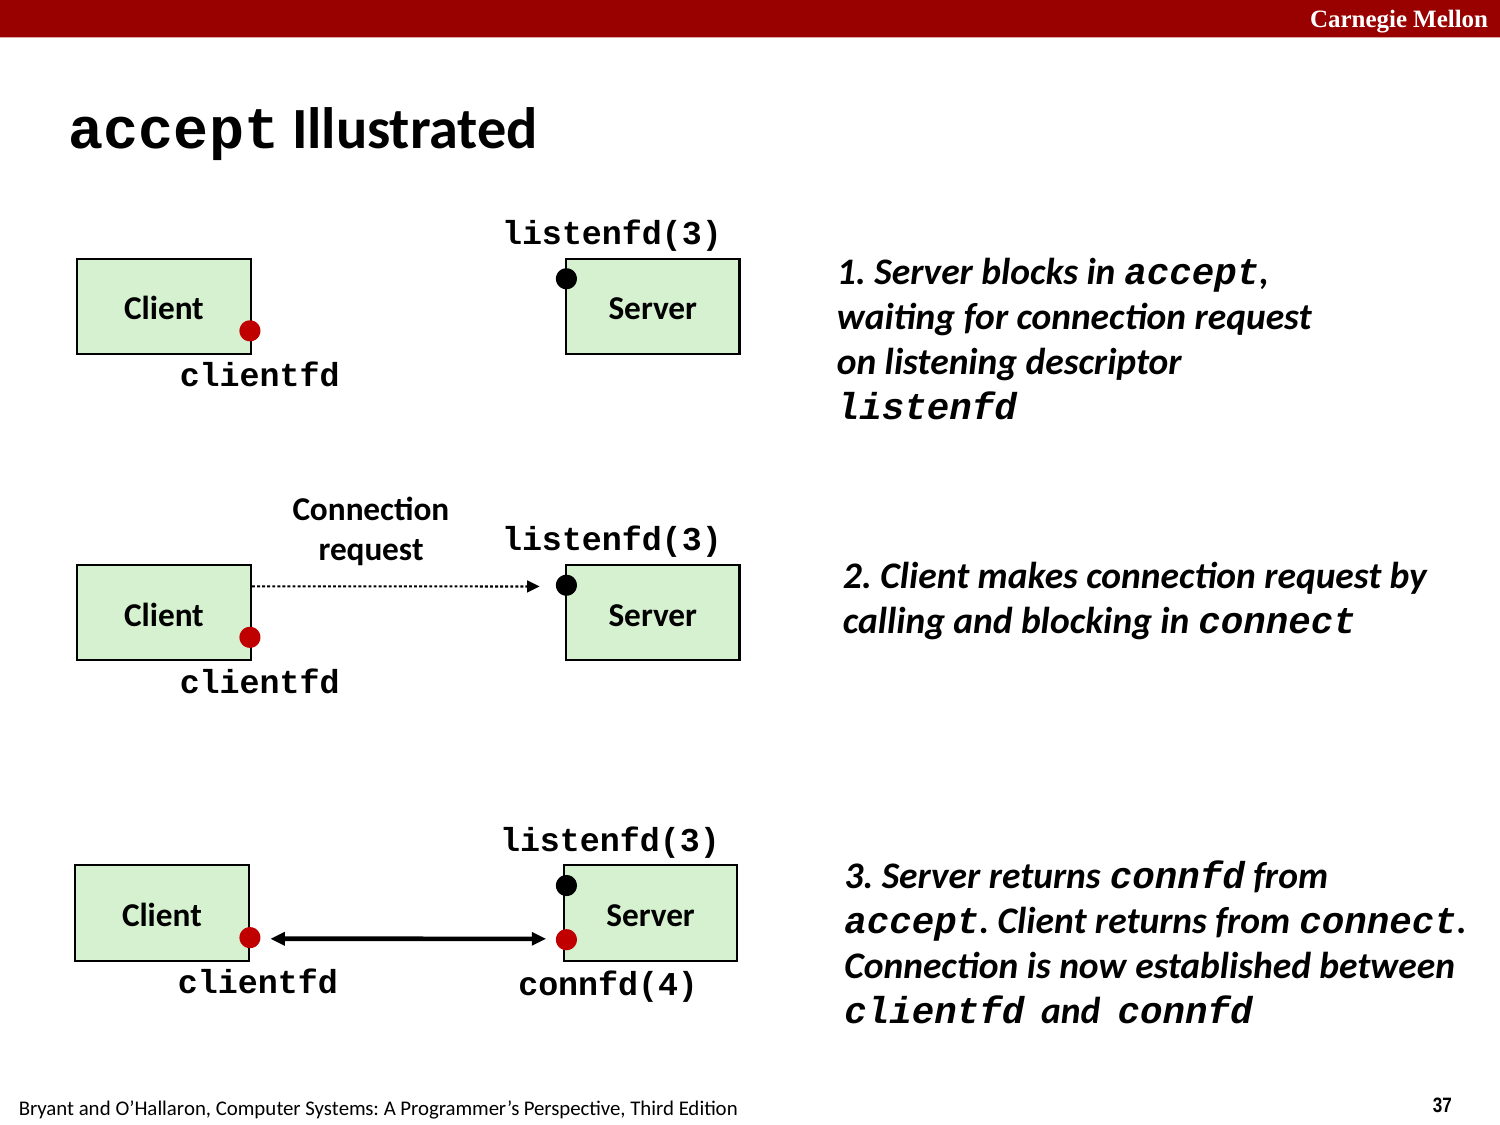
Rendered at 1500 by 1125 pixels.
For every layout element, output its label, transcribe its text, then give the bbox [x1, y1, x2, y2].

text_box Client [75, 865, 249, 961]
title accept Illustrated [53, 78, 1429, 173]
text_box connfd(4) [503, 954, 714, 1010]
text_box 2. Client makes connection request by calling and blocking in connect [828, 543, 1463, 649]
text_box 1. Server blocks in accept, waiting for connection request on listening descriptor listenfd [822, 239, 1363, 435]
text_box [555, 875, 577, 897]
text_box listenfd(3) [487, 203, 737, 259]
text_box [239, 927, 261, 949]
text_box Server [563, 865, 738, 961]
text_box listenfd(3) [485, 810, 735, 866]
text_box Connection request [277, 479, 465, 575]
text_box Client [77, 258, 251, 354]
text_box [239, 320, 261, 342]
text_box Server [565, 565, 740, 661]
text_box listenfd(3) [487, 510, 737, 565]
text_box [555, 268, 577, 290]
text_box clientfd [165, 652, 355, 708]
text_box 3. Server returns connfd from accept. Client returns from connect. Connection is now established between clientfd and connfd [829, 843, 1488, 1039]
text_box clientfd [165, 345, 355, 401]
text_box [555, 574, 577, 596]
text_box Server [565, 258, 740, 354]
text_box clientfd [162, 952, 353, 1008]
text_box [239, 626, 261, 648]
text_box [555, 929, 577, 951]
text_box Client [77, 565, 251, 661]
